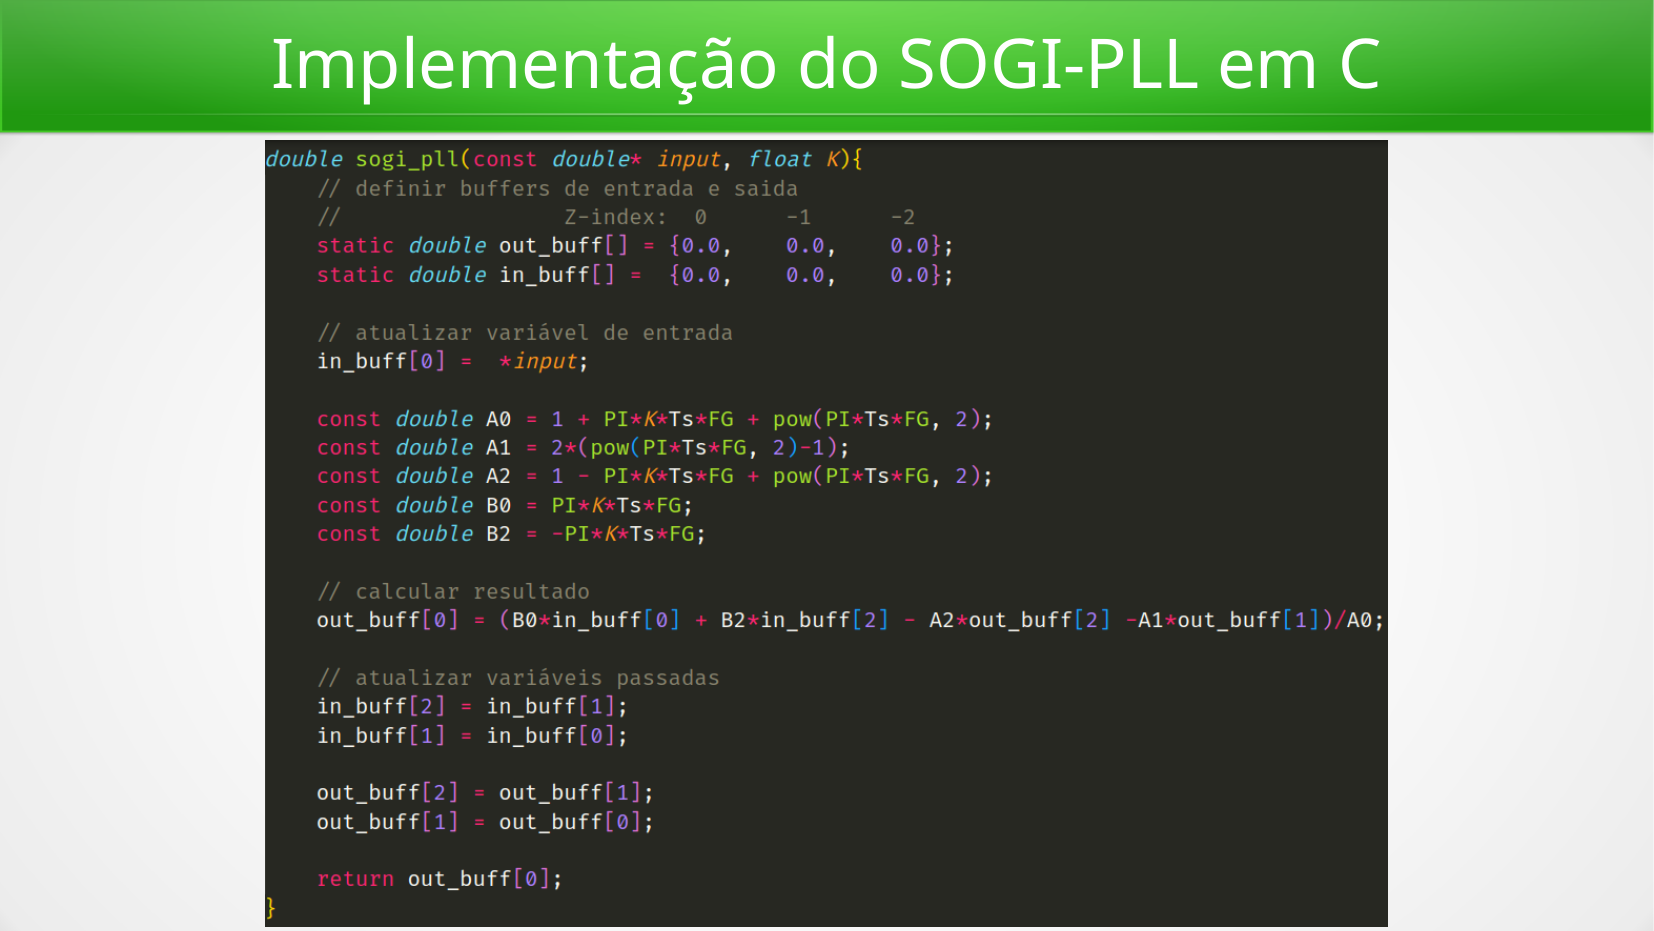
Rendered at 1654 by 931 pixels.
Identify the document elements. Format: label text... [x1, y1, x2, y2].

picture [0, 0, 1654, 931]
title Implementação do SOGI-PLL em C [82, 8, 1571, 116]
